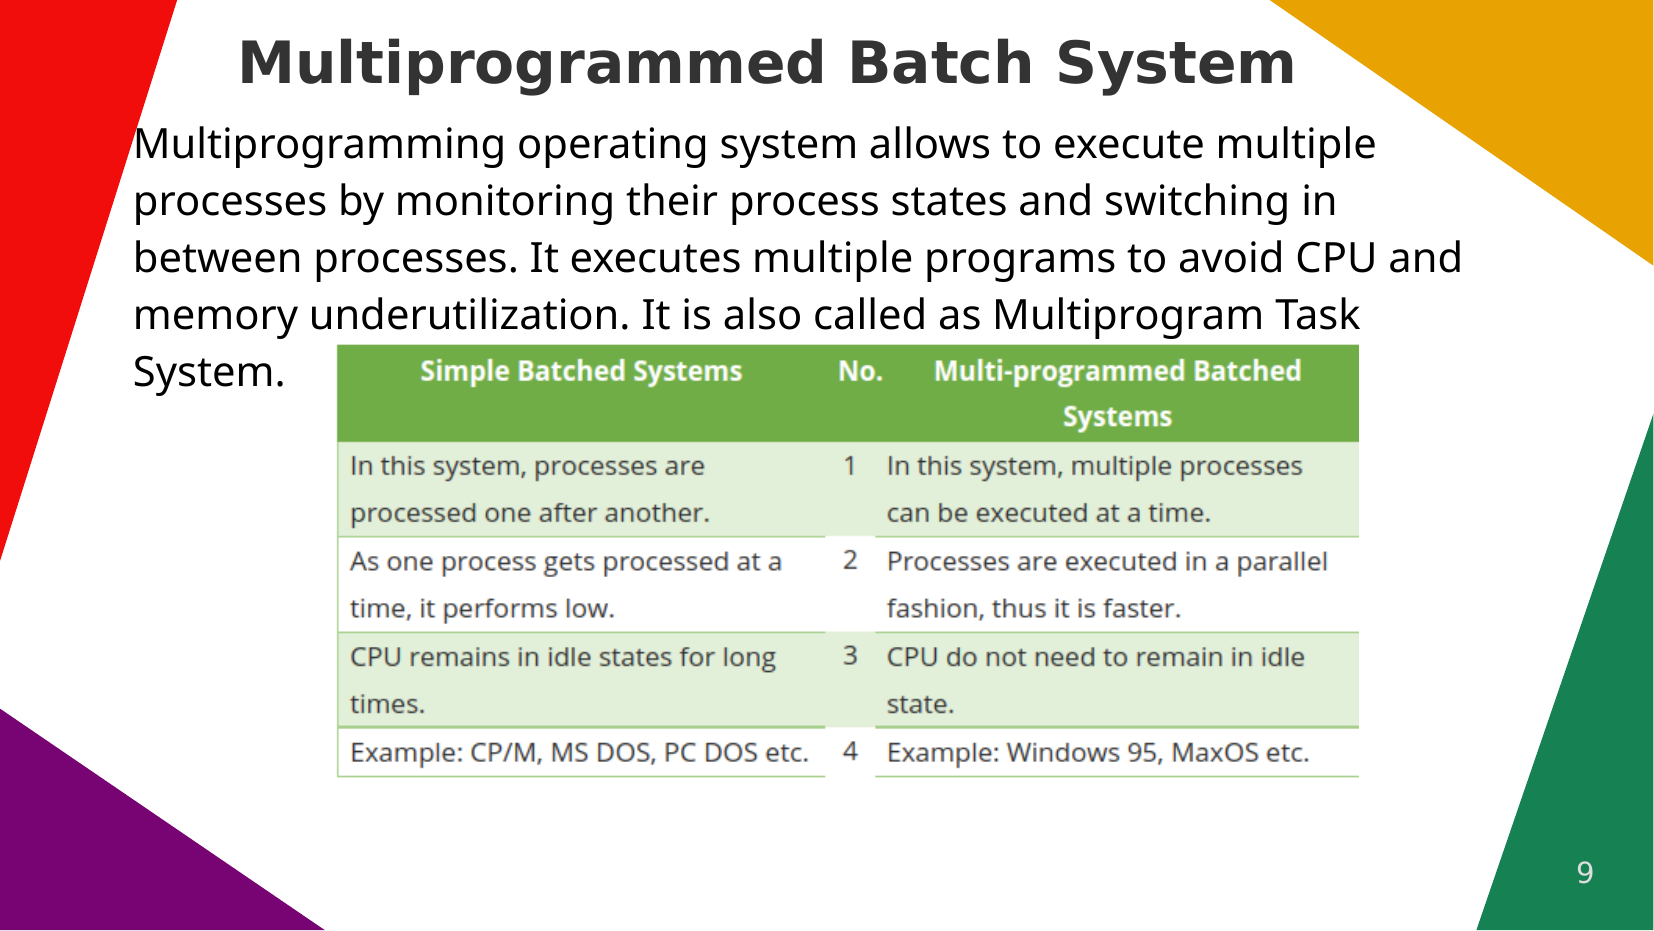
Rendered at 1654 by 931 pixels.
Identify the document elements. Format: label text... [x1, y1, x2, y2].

picture [317, 325, 1359, 798]
text_box Multiprogramming operating system allows to execute multiple processes by monitoring their process states and switching in between processes. It executes multiple programs to avoid CPU and memory underutilization. It is also called as Multiprogram Task System. [118, 106, 1484, 325]
title Multiprogrammed Batch System [118, 29, 1418, 98]
